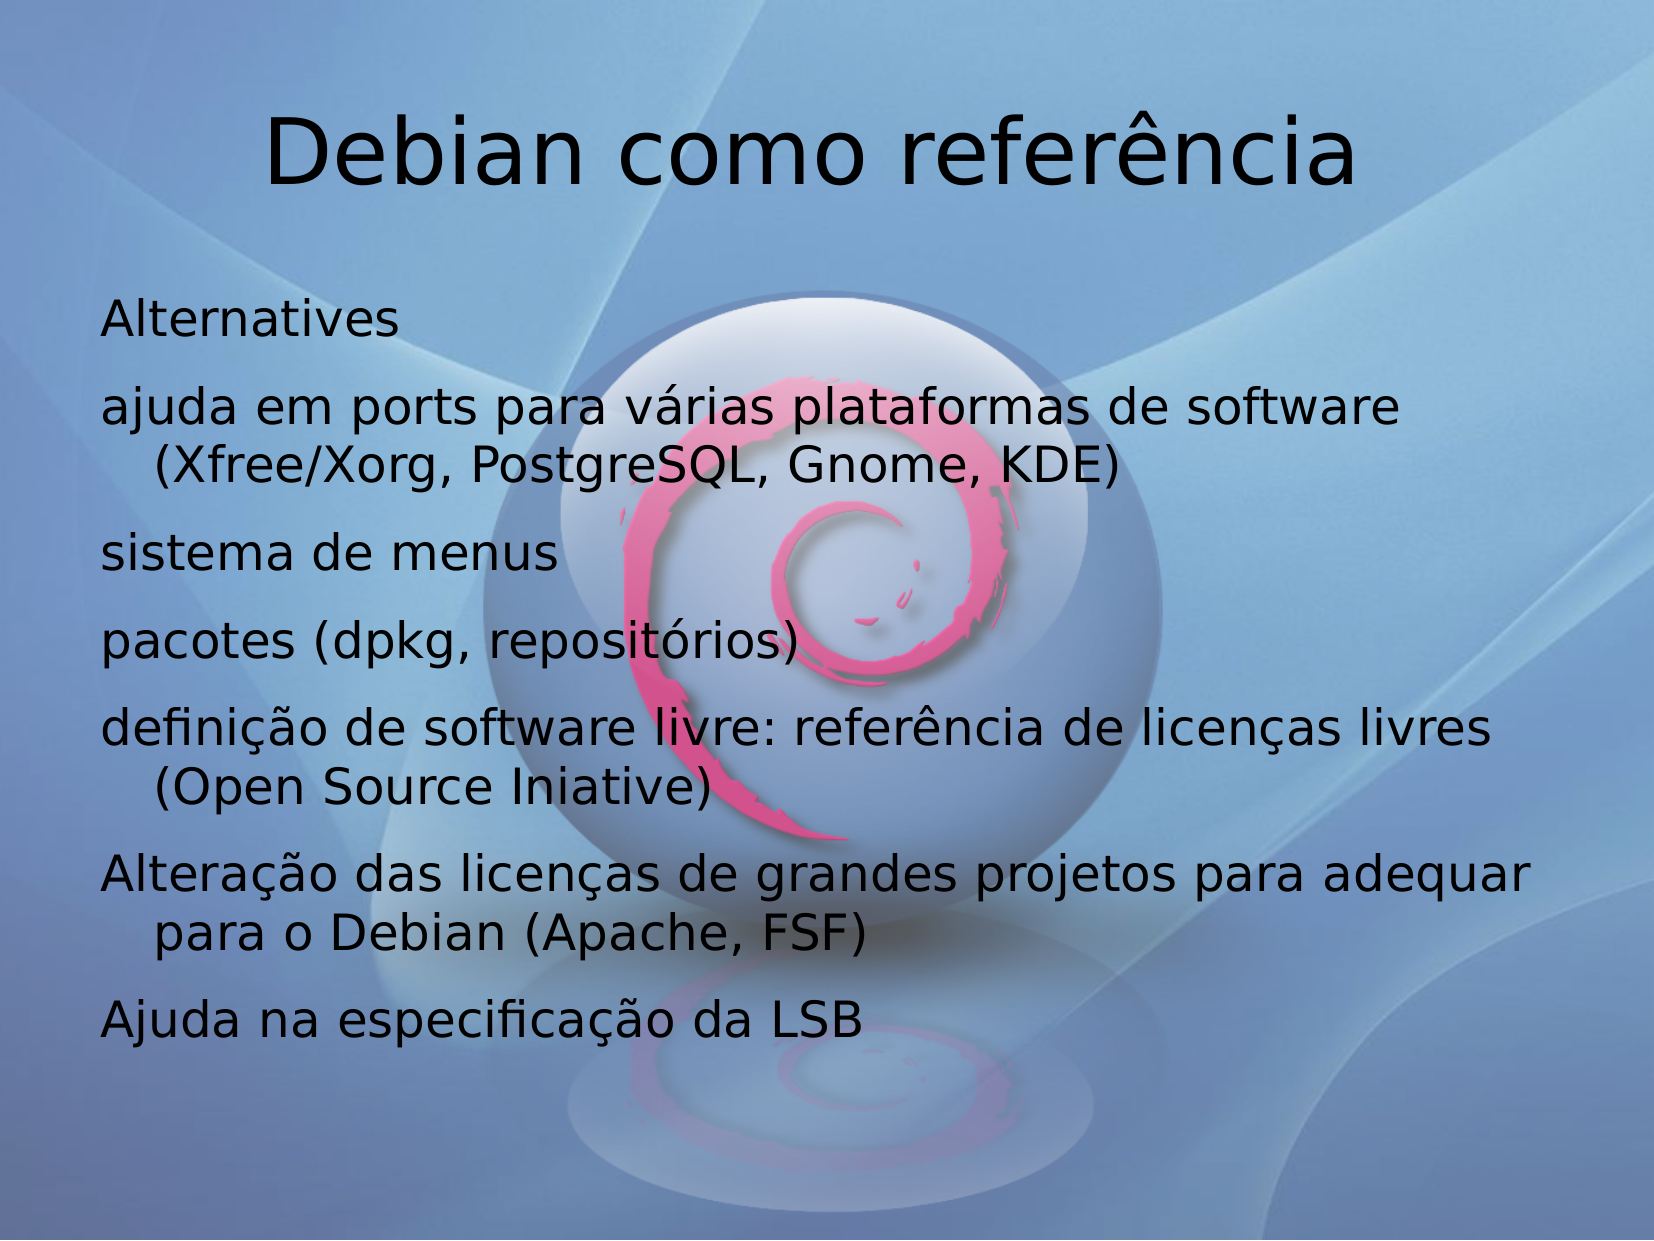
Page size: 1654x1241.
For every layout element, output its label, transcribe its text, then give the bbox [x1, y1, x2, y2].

list Alternatives ajuda em ports para várias plataformas de software (Xfree/Xorg, PostgreSQL, Gnome, KDE) sistema de menus pacotes (dpkg, repositórios) definição de software livre: referência de licenças livres (Open Source Iniative) Alteração das licenças de grandes projetos para adequar para o Debian (Apache, FSF) Ajuda na especificação da LSB [82, 290, 1571, 1094]
title Debian como referência [82, 56, 1571, 250]
picture [0, 0, 1654, 1240]
